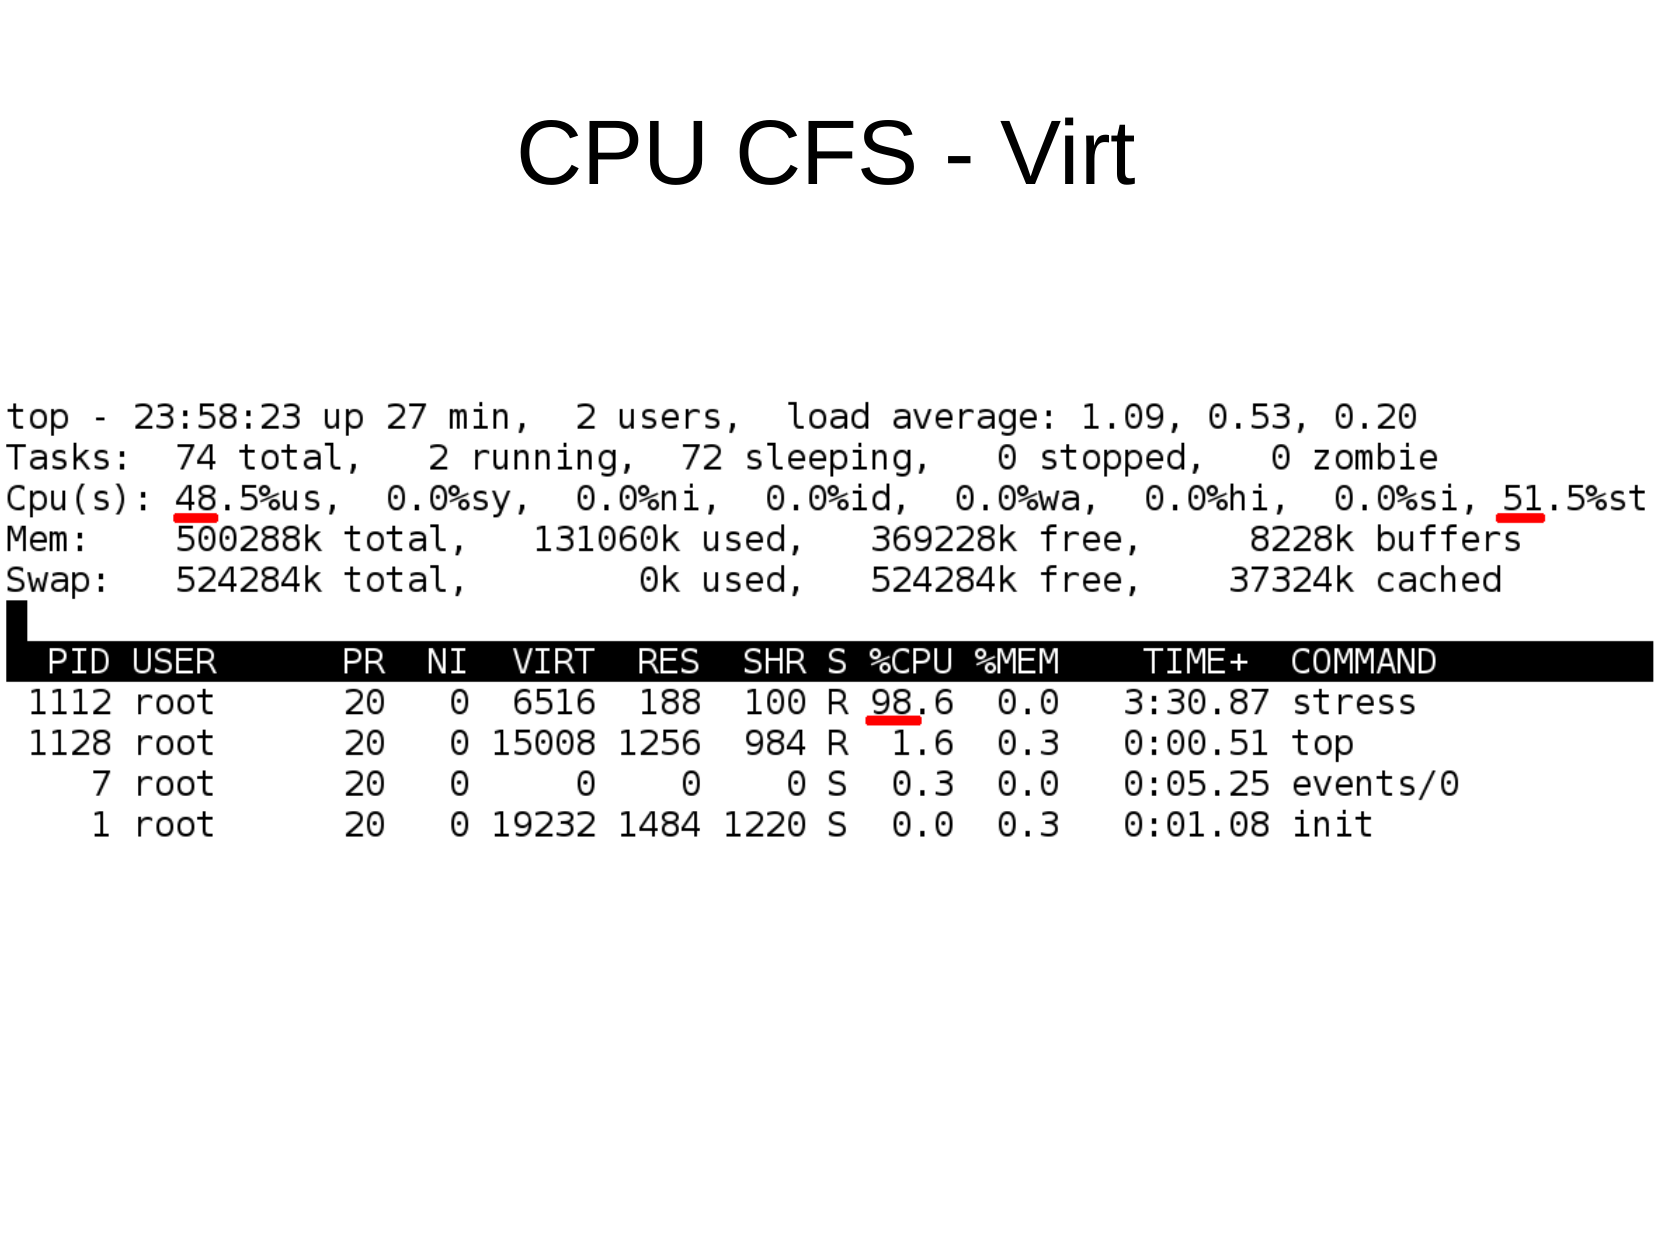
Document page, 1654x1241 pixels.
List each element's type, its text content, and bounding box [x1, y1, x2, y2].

picture [5, 398, 1654, 848]
title CPU CFS - Virt [82, 49, 1571, 257]
